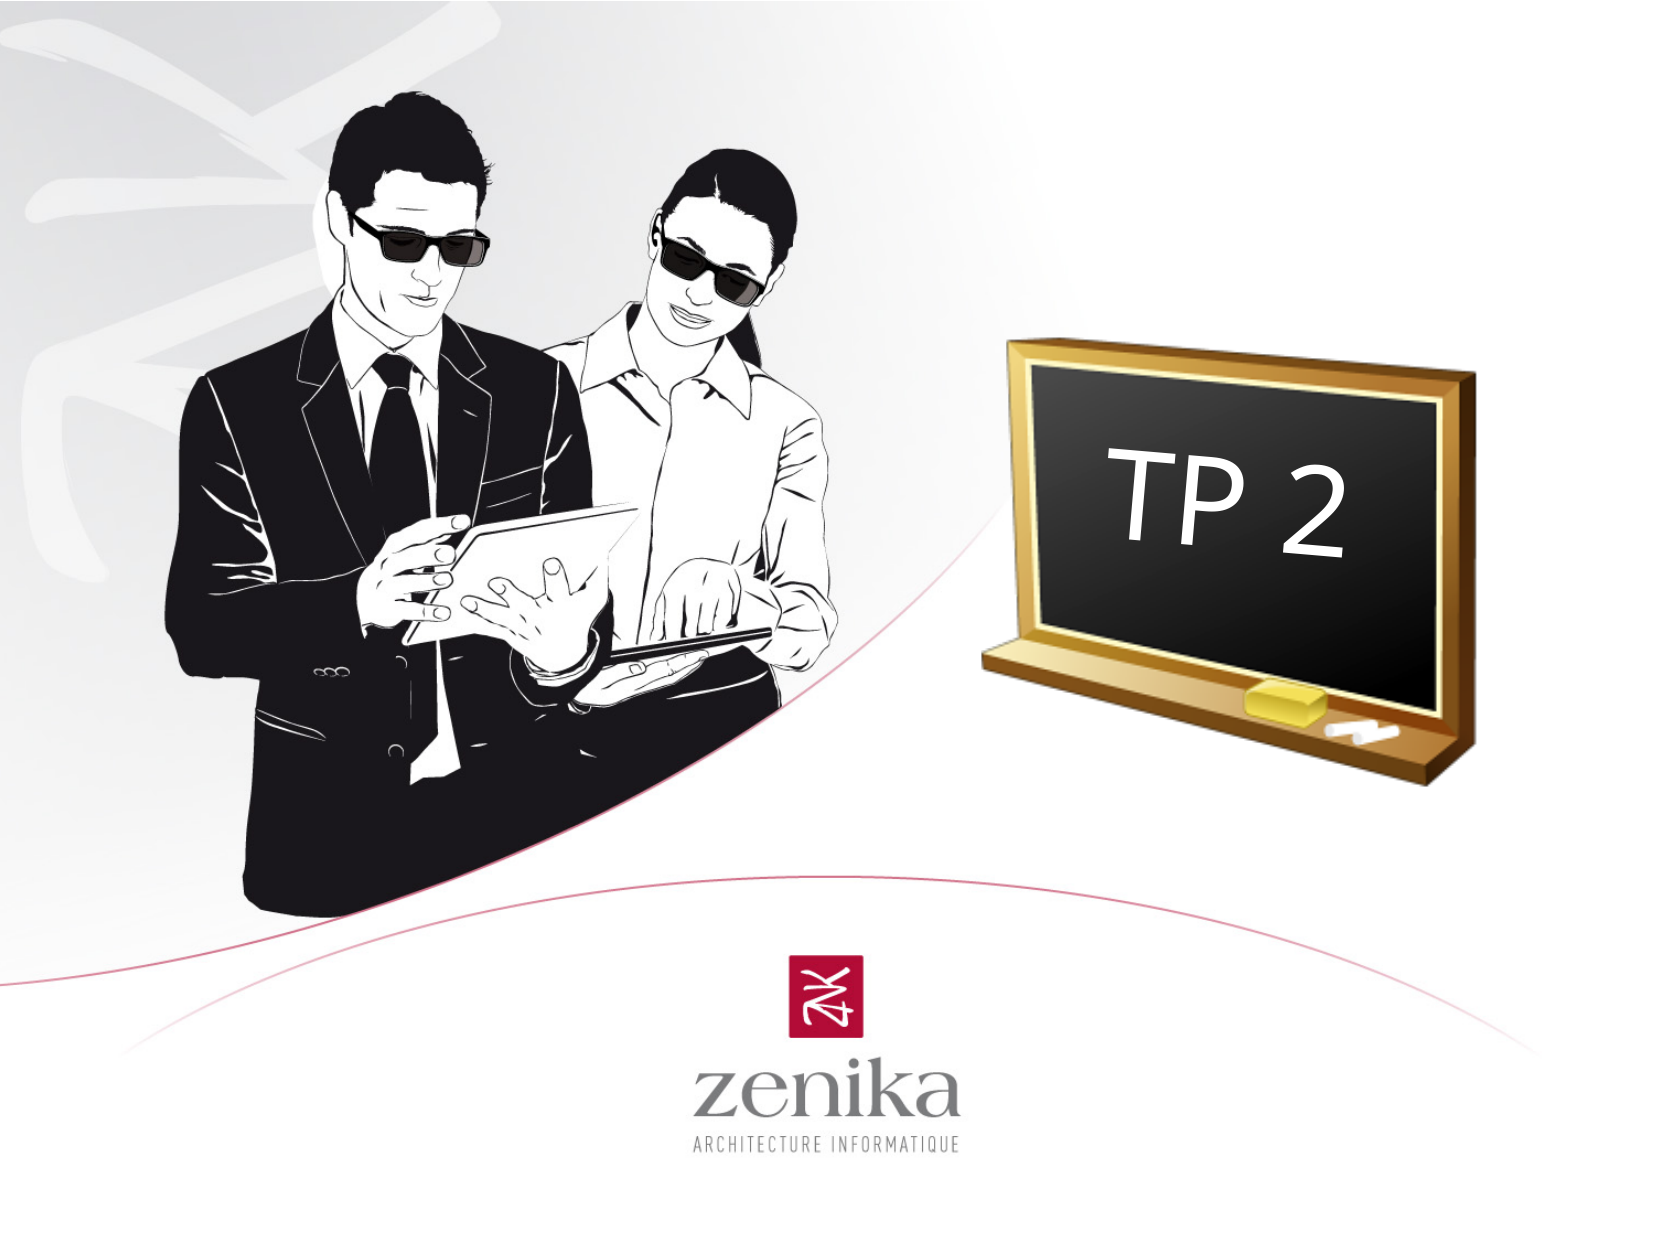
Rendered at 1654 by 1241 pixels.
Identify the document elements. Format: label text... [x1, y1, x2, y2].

subtitle [885, 590, 1571, 875]
picture [0, 1, 1652, 1241]
text_box TP 2 [1081, 395, 1391, 610]
